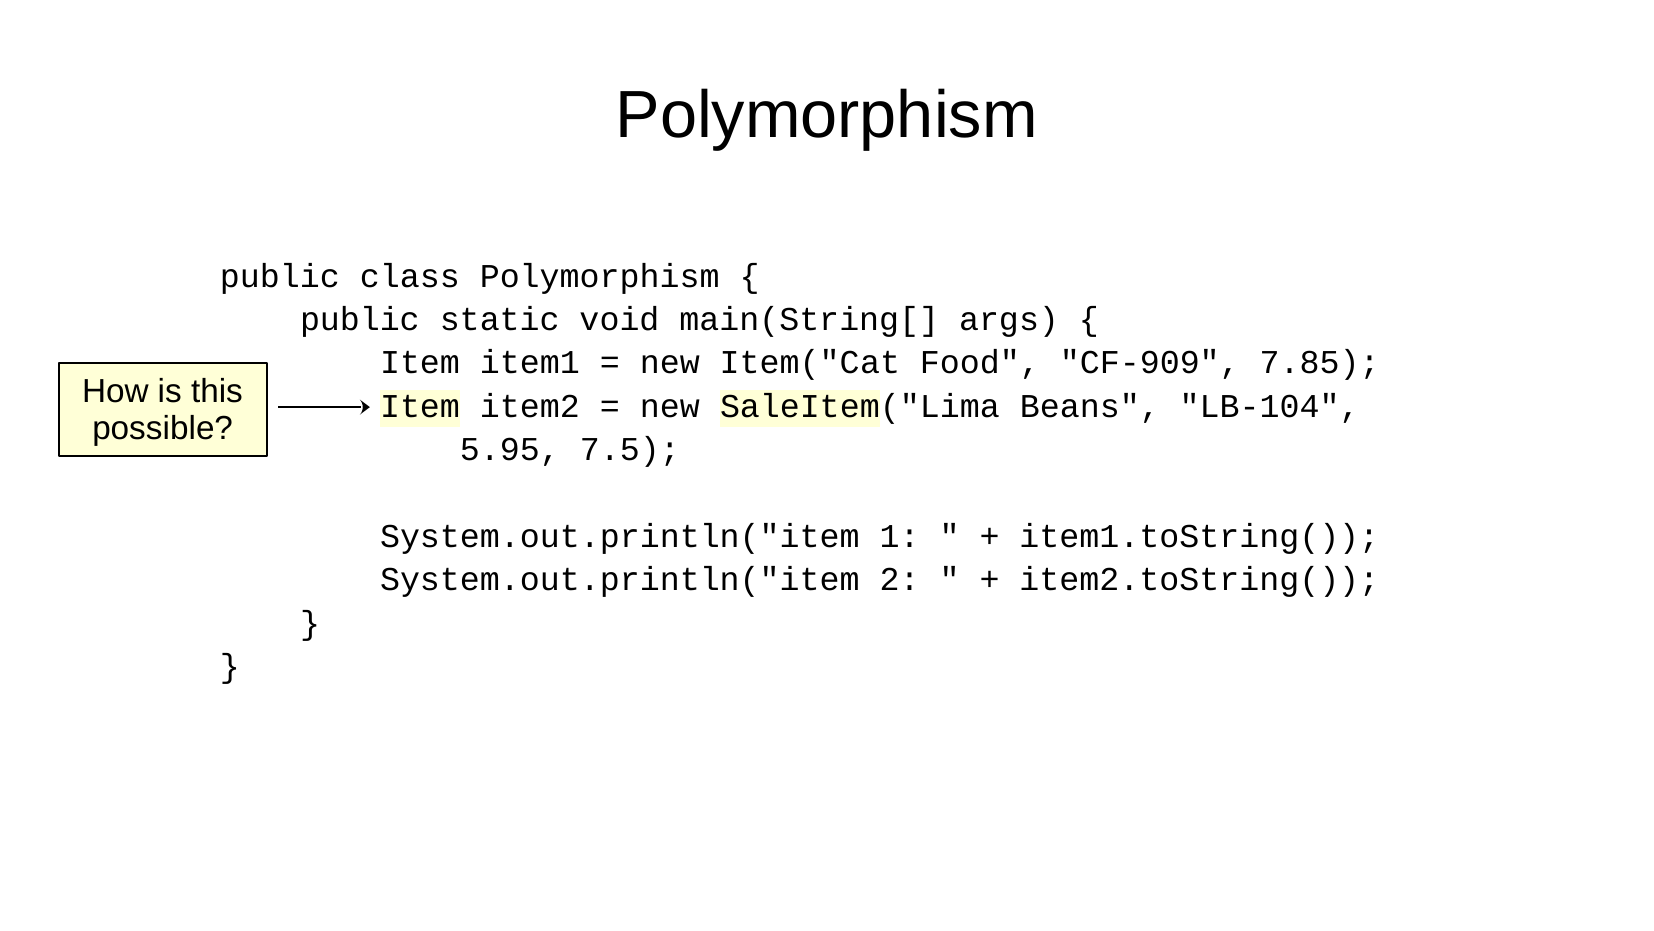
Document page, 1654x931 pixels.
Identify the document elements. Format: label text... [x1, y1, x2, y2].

text_box How is this possible? [58, 362, 267, 456]
title Polymorphism [82, 37, 1571, 193]
text_box public class Polymorphism { public static void main(String[] args) { Item item1 = new Item("Cat Food", "CF-909", 7.85); Item item2 = new SaleItem("Lima Beans", "LB-104", 5.95, 7.5); System.out.println("item 1: " + item1.toString()); System.out.println("item 2: " + item2.toString()); } } [205, 246, 1404, 695]
